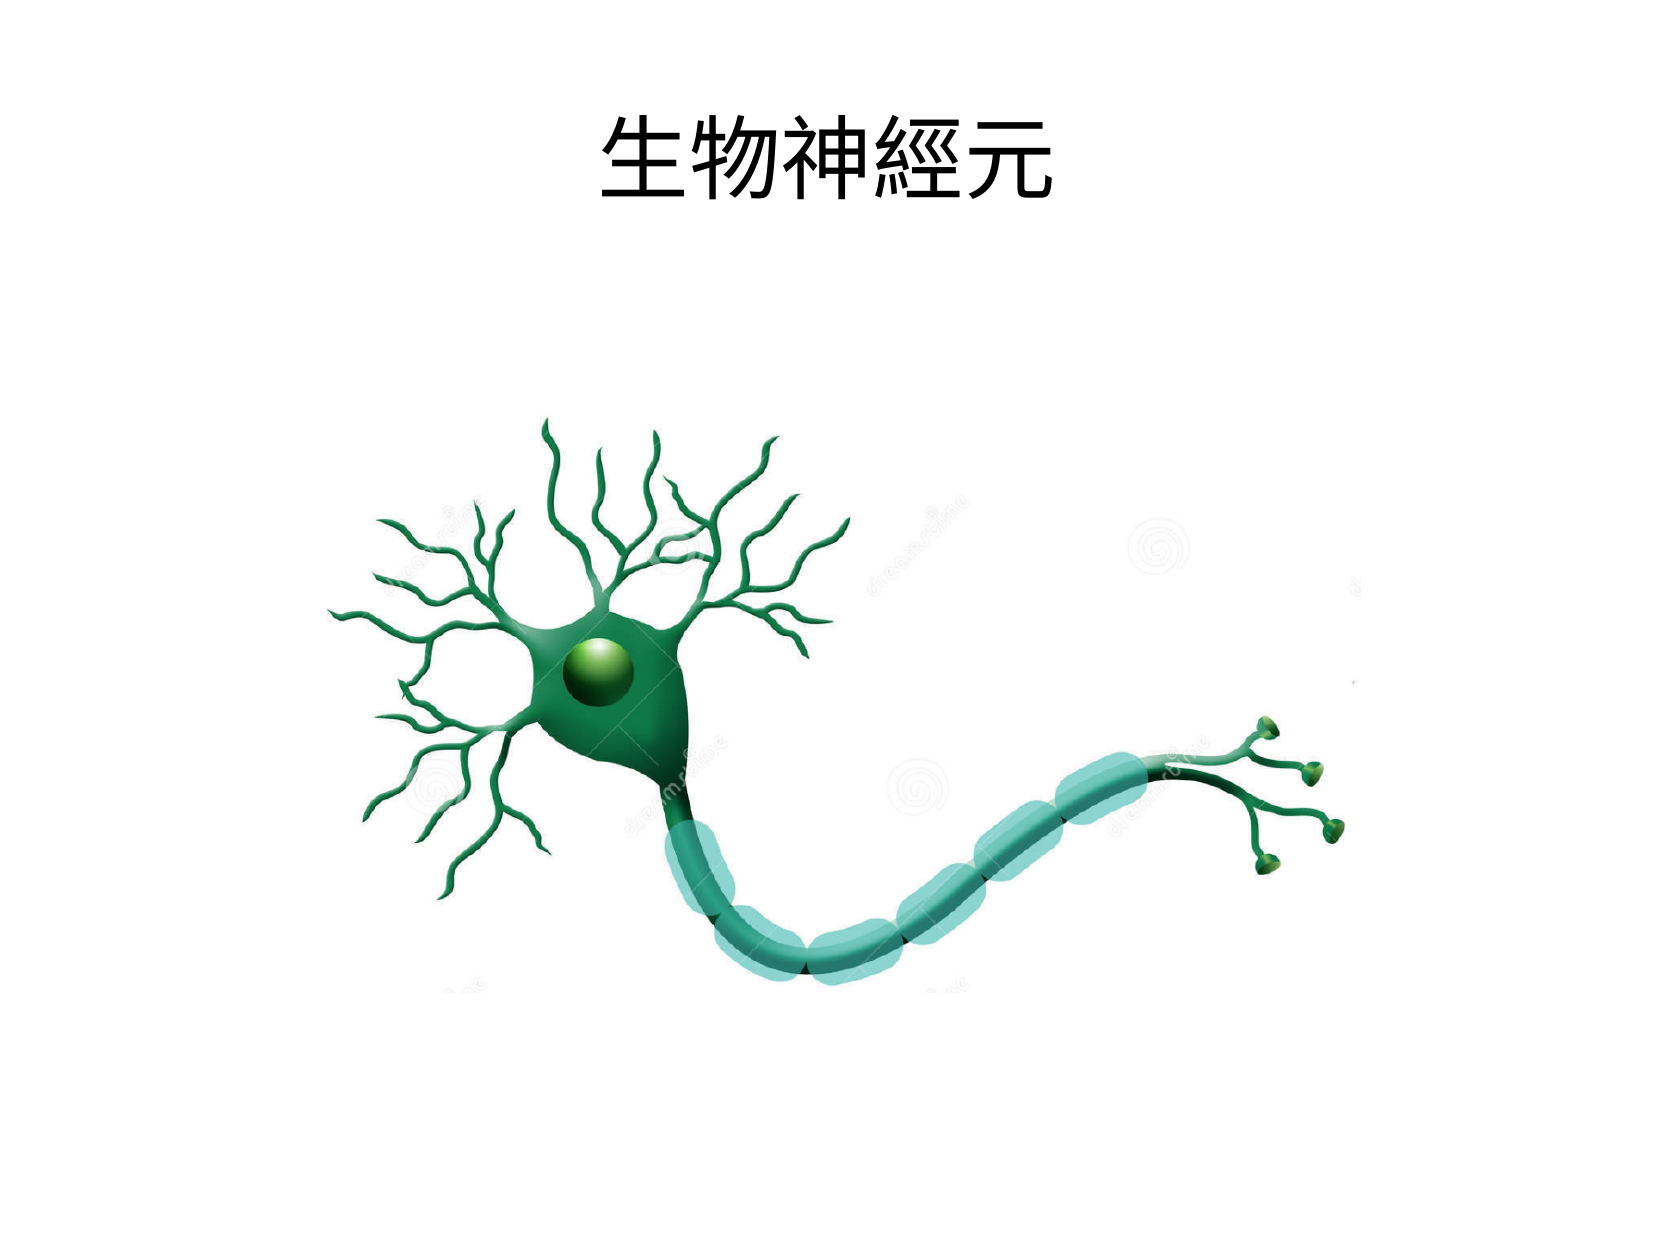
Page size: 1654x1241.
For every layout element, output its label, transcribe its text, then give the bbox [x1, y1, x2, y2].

title 生物神經元 [82, 49, 1571, 257]
picture [295, 412, 1400, 993]
